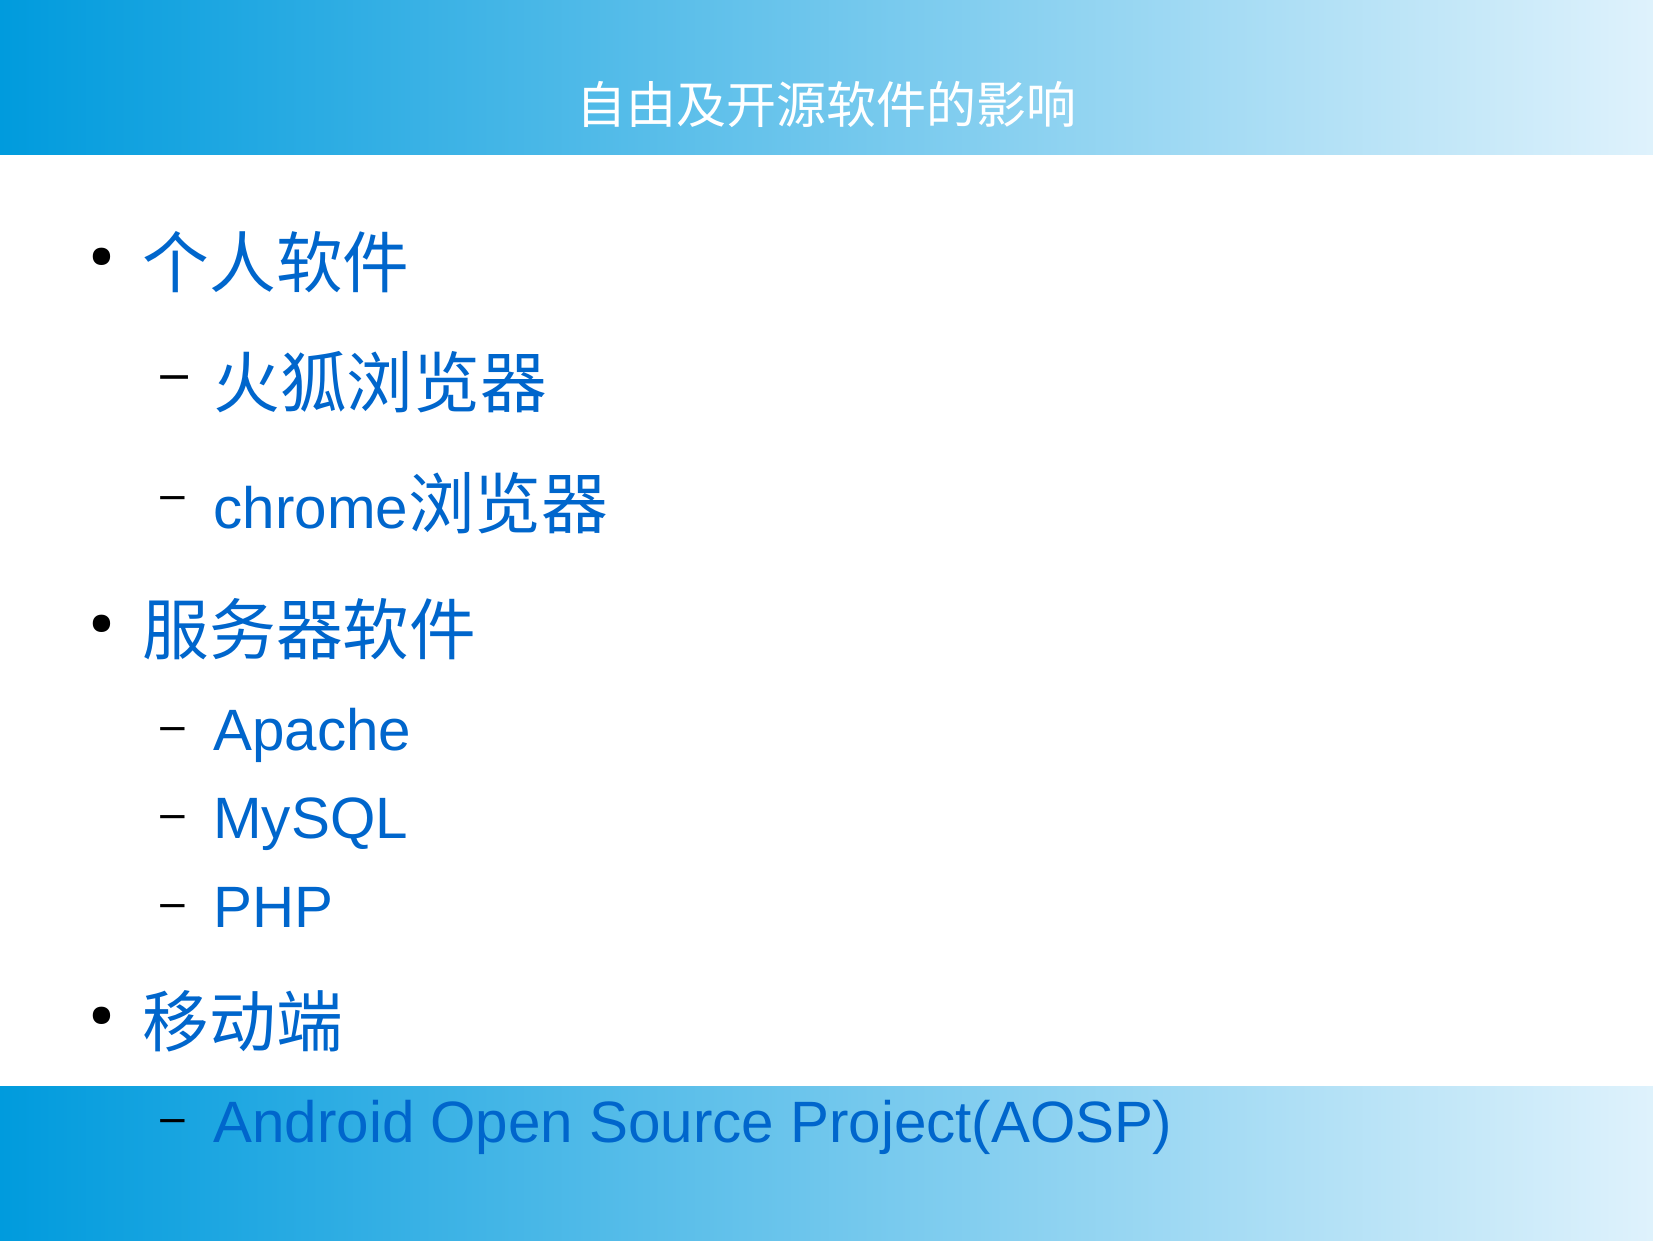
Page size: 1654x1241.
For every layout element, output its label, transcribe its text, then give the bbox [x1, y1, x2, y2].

list 个人软件 火狐浏览器 chrome浏览器 服务器软件 Apache MySQL PHP 移动端 Android Open Source Project(AOSP) [71, 210, 1561, 930]
title 自由及开源软件的影响 [82, 49, 1571, 155]
